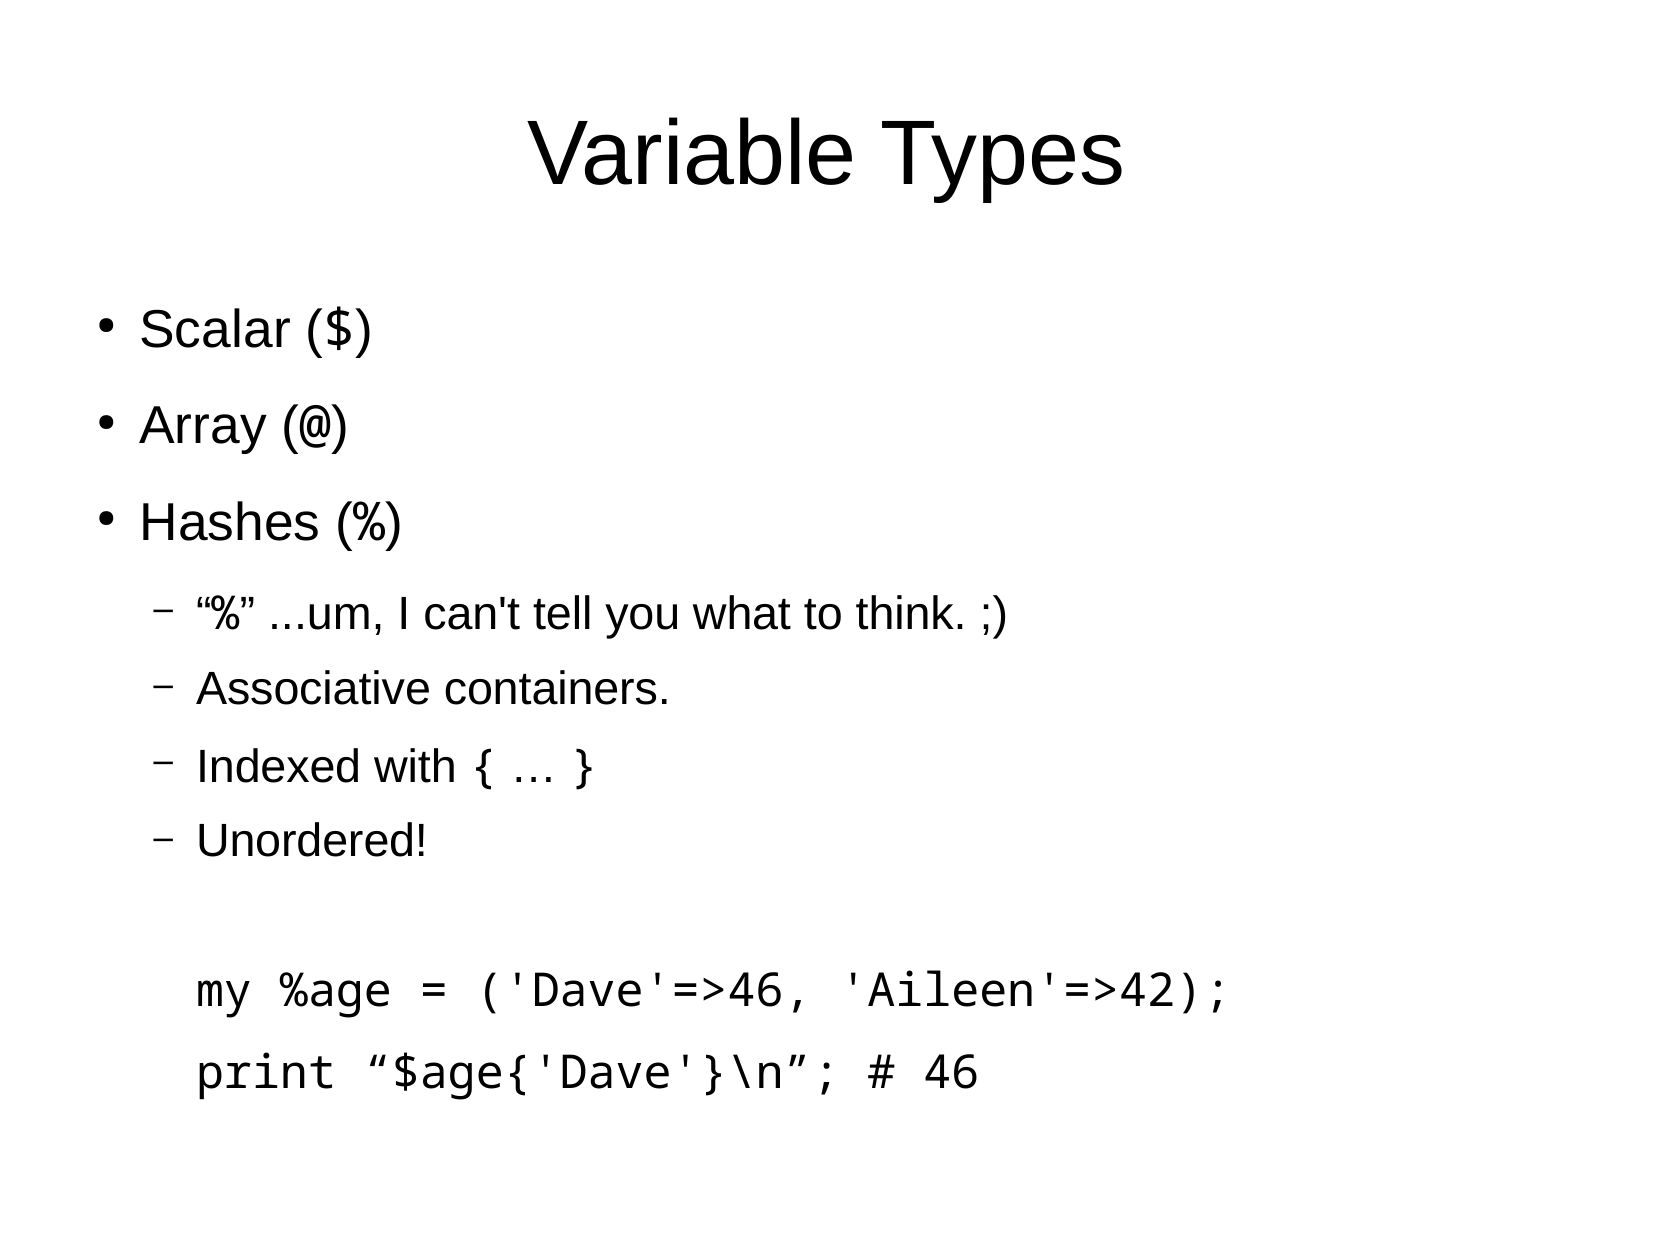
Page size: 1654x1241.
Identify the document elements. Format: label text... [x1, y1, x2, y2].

list Scalar ($) Array (@) Hashes (%) “%” ...um, I can't tell you what to think. ;) Associative containers. Indexed with { … } Unordered! my %age = ('Dave'=>46, 'Aileen'=>42); print “$age{'Dave'}\n”; # 46 [82, 290, 1571, 1111]
title Variable Types [82, 49, 1571, 257]
